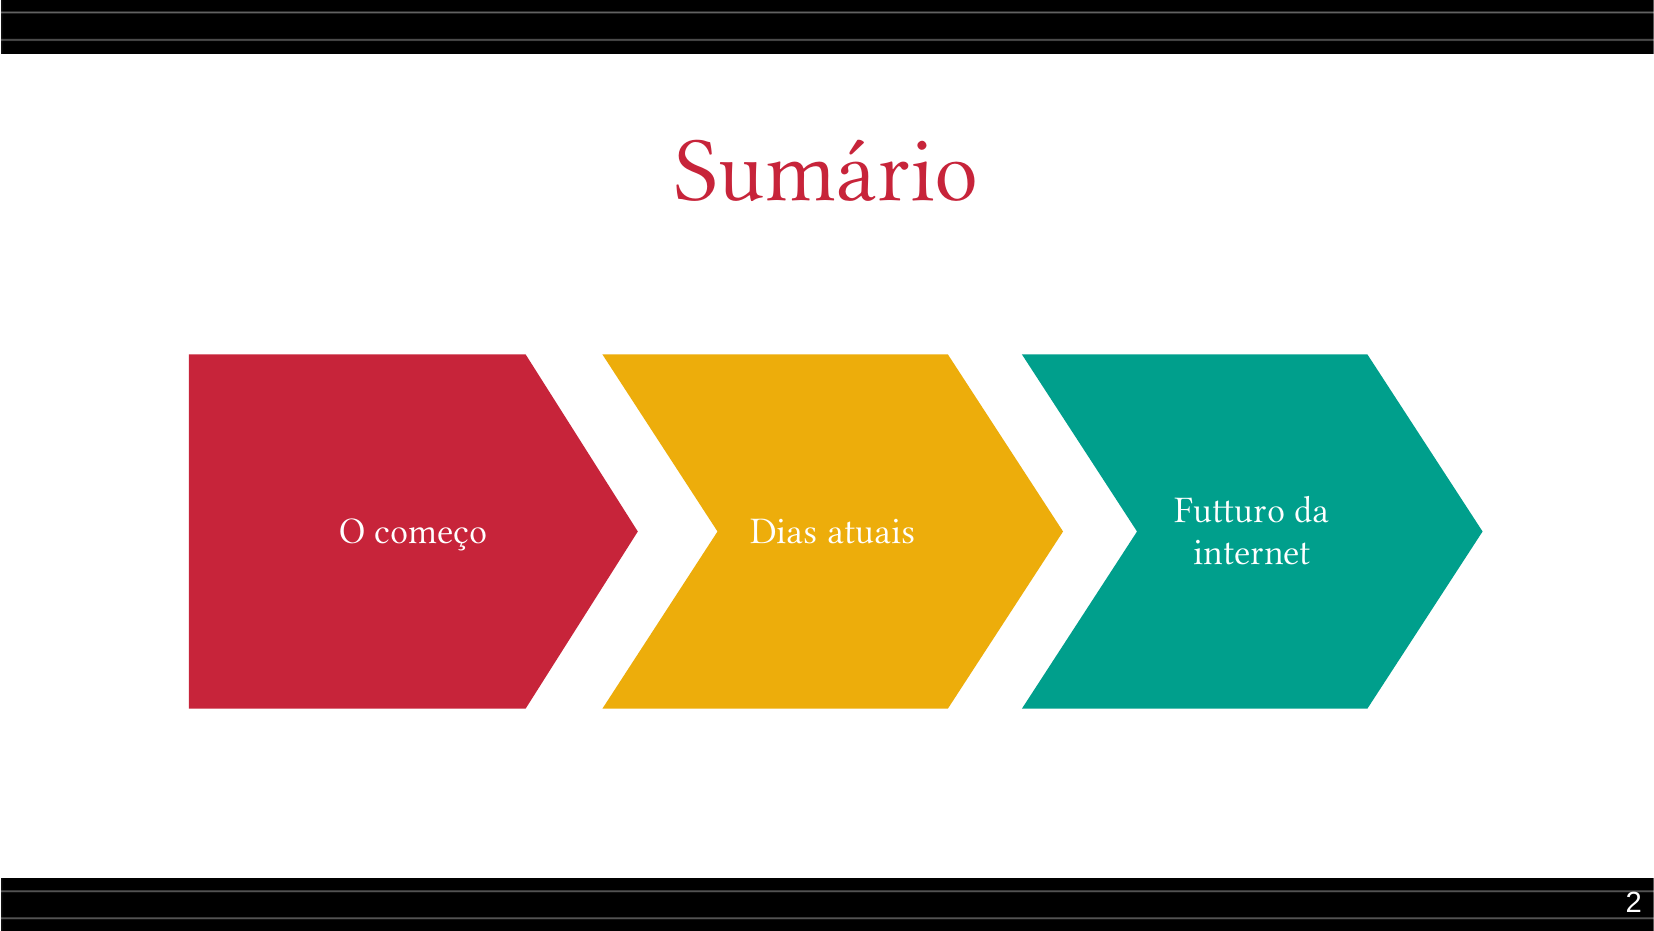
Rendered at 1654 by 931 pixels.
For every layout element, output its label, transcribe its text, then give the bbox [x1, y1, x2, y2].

picture [1, 0, 1654, 54]
picture [1, 878, 1654, 931]
title Sumário [82, 92, 1571, 249]
text_box Futturo da internet [1021, 354, 1483, 709]
text_box O começo [188, 354, 638, 709]
text_box Dias atuais [602, 354, 1064, 709]
